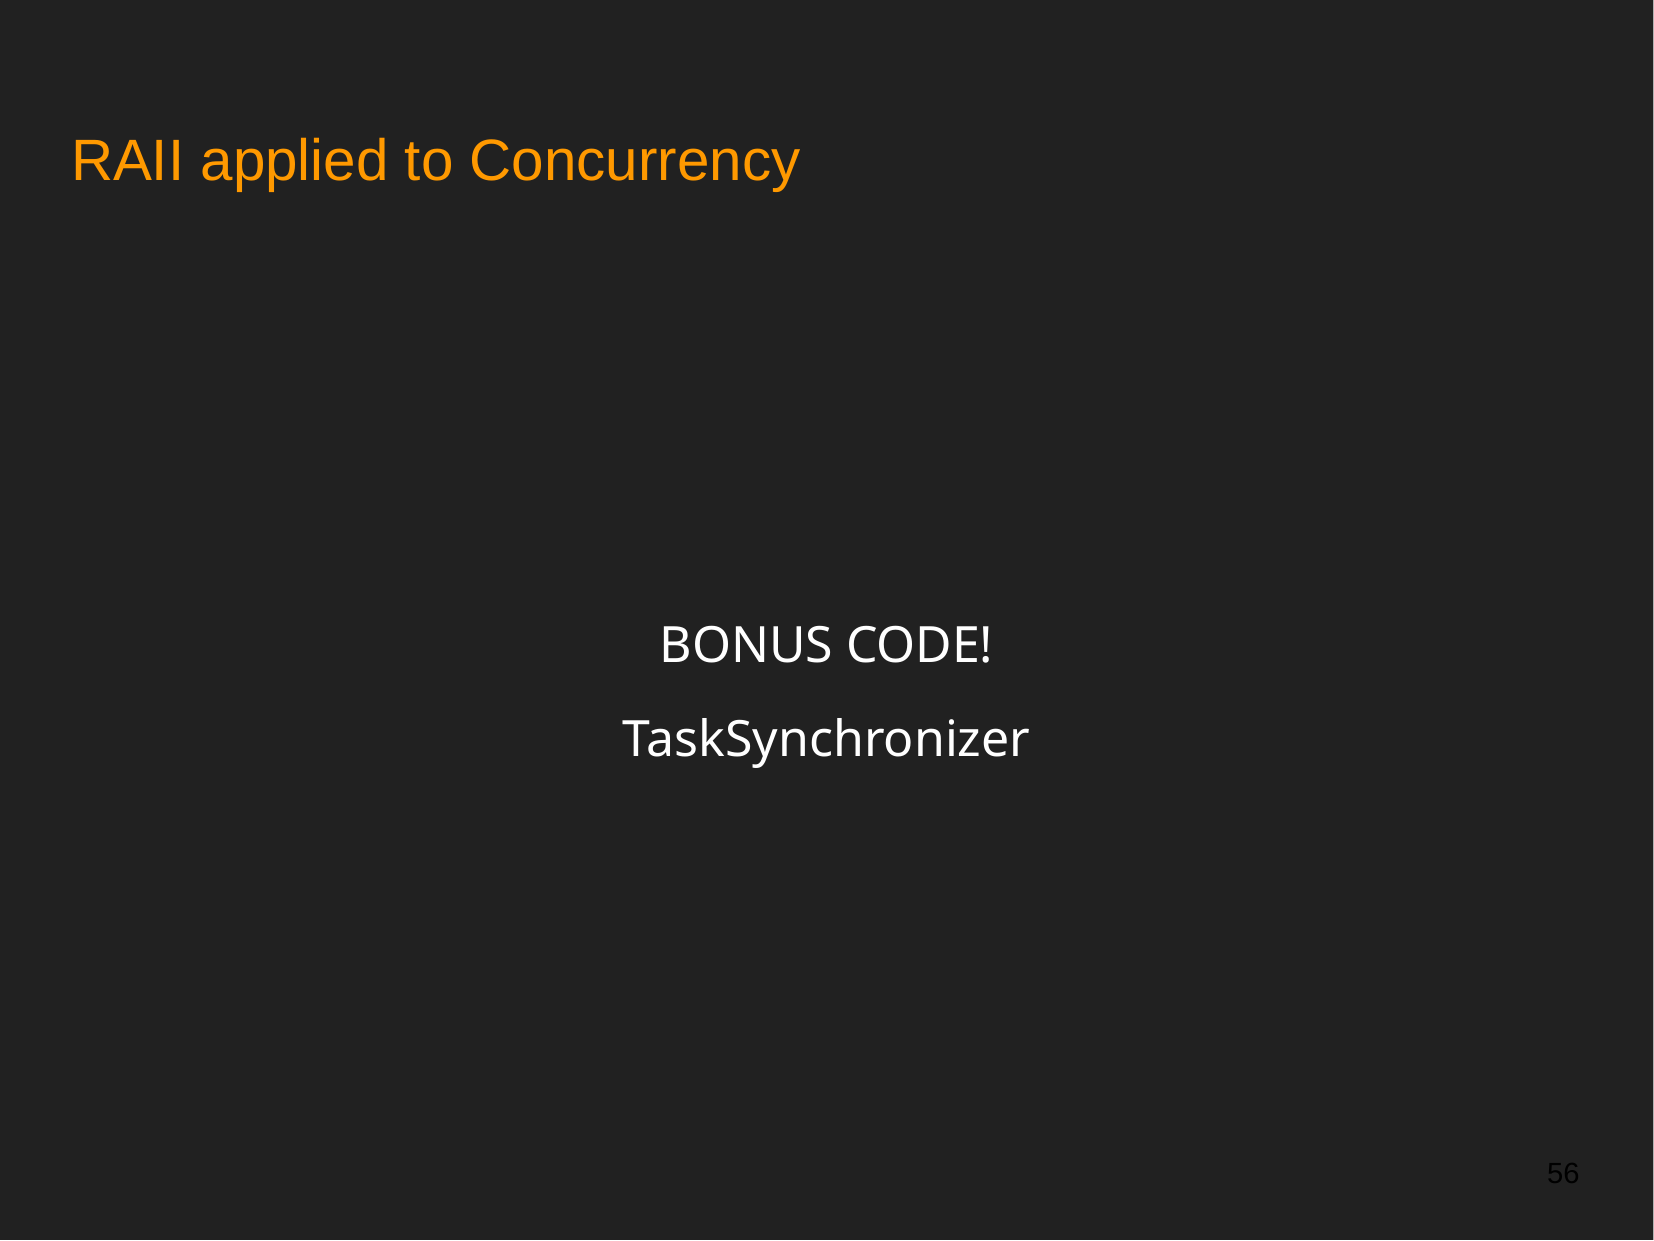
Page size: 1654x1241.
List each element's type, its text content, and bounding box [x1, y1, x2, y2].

slide_number <number> [1532, 1124, 1632, 1220]
list BONUS CODE! TaskSynchronizer [56, 277, 1598, 1102]
title RAII applied to Concurrency [56, 107, 1598, 246]
